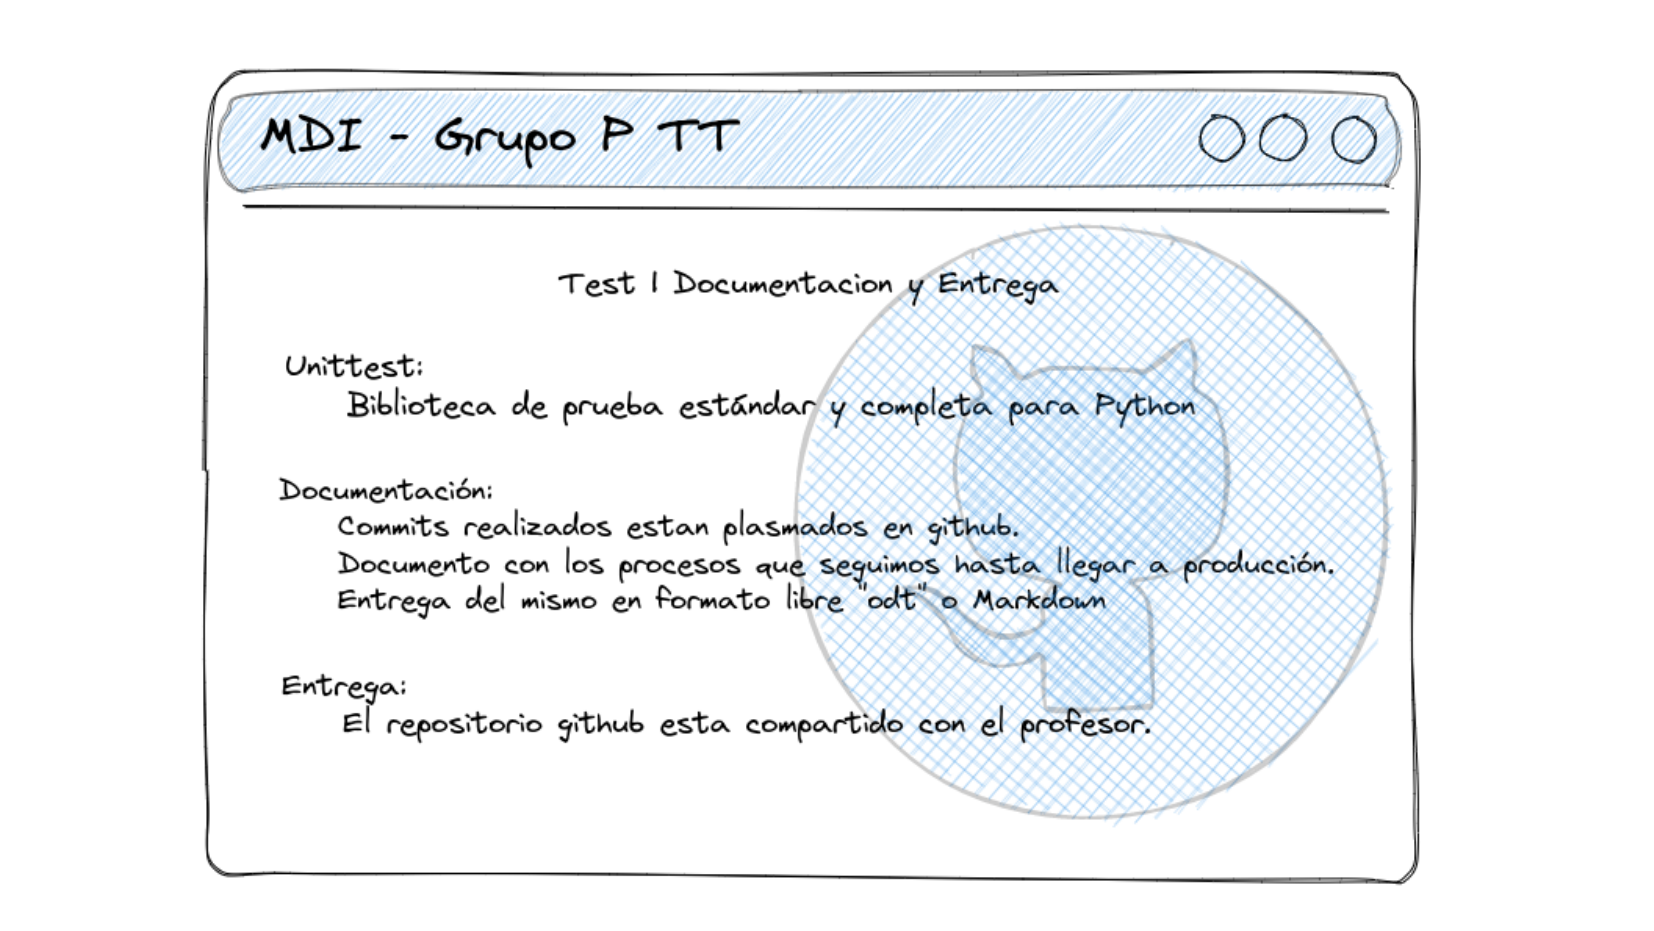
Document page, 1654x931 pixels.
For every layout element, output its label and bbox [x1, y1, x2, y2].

picture [188, 55, 1435, 898]
